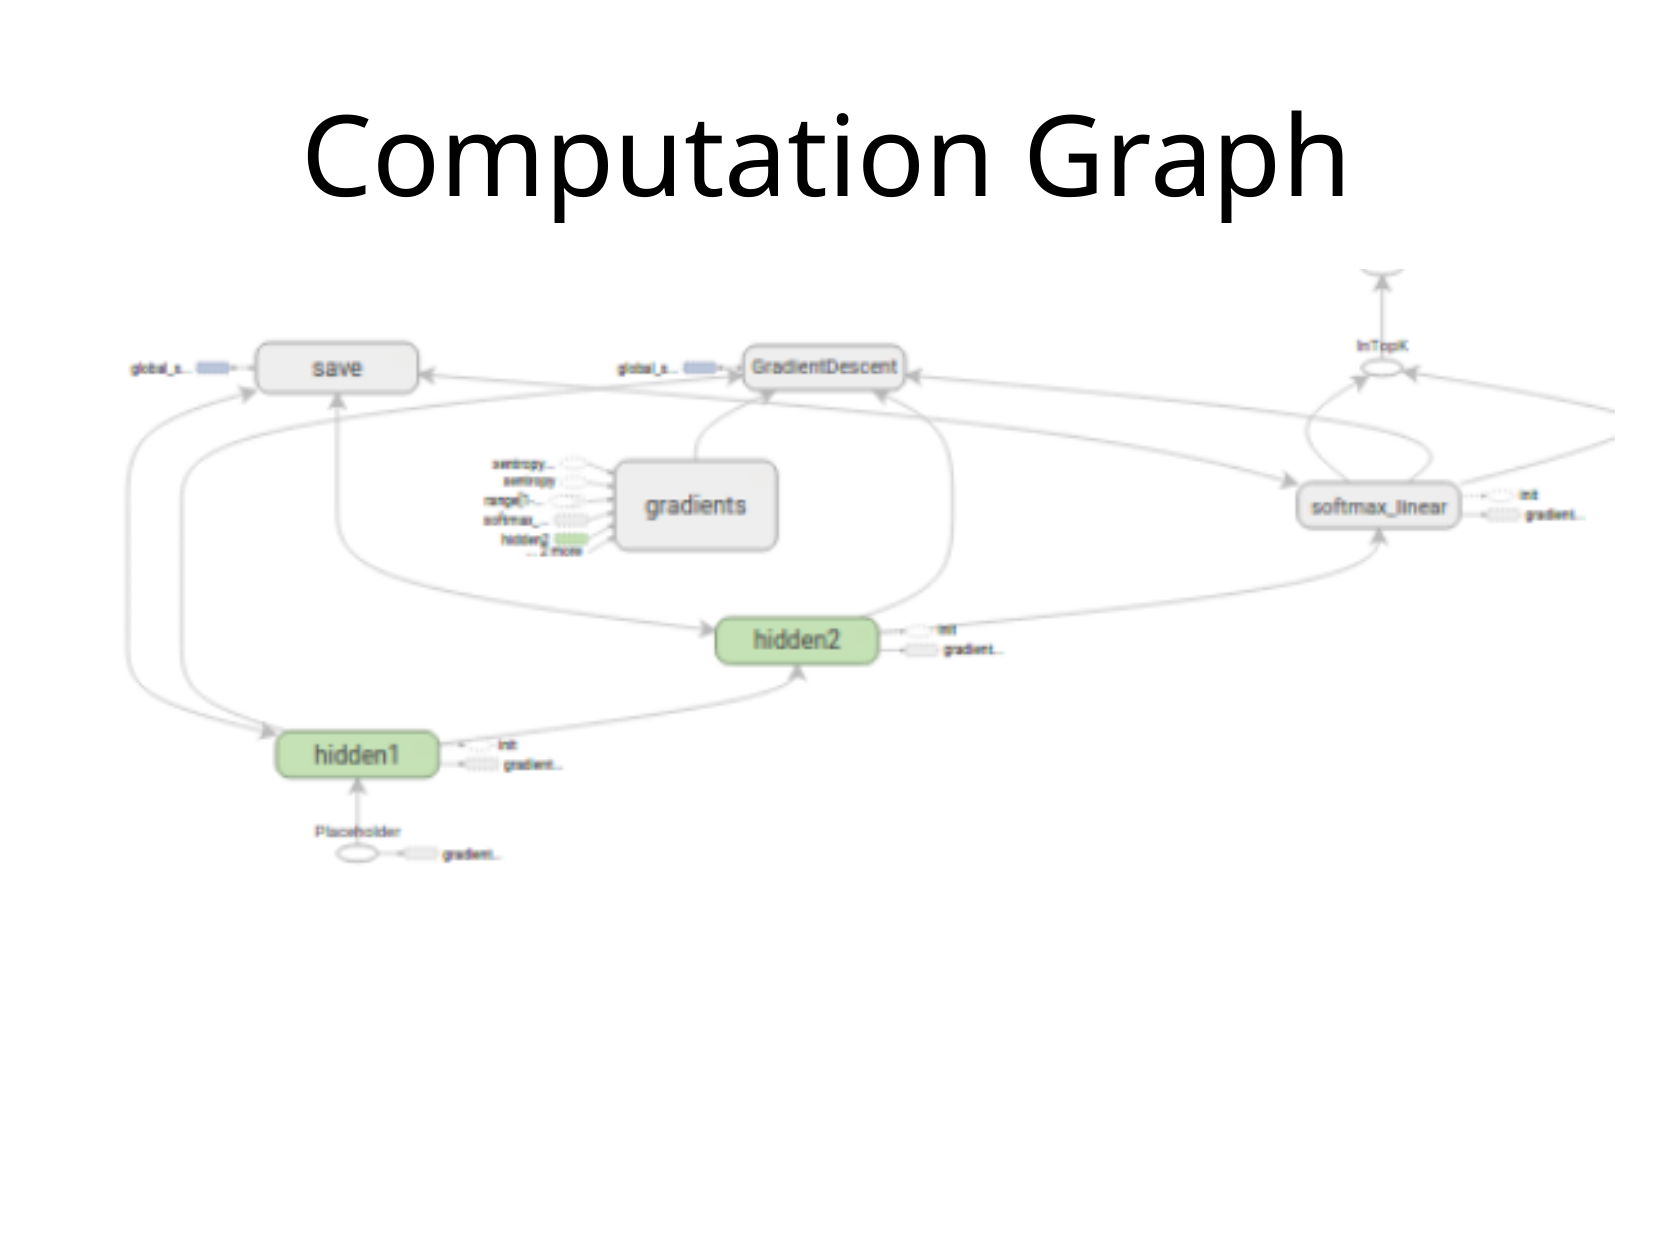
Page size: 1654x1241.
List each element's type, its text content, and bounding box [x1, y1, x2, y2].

picture [60, 269, 1615, 916]
title Computation Graph [82, 49, 1571, 257]
